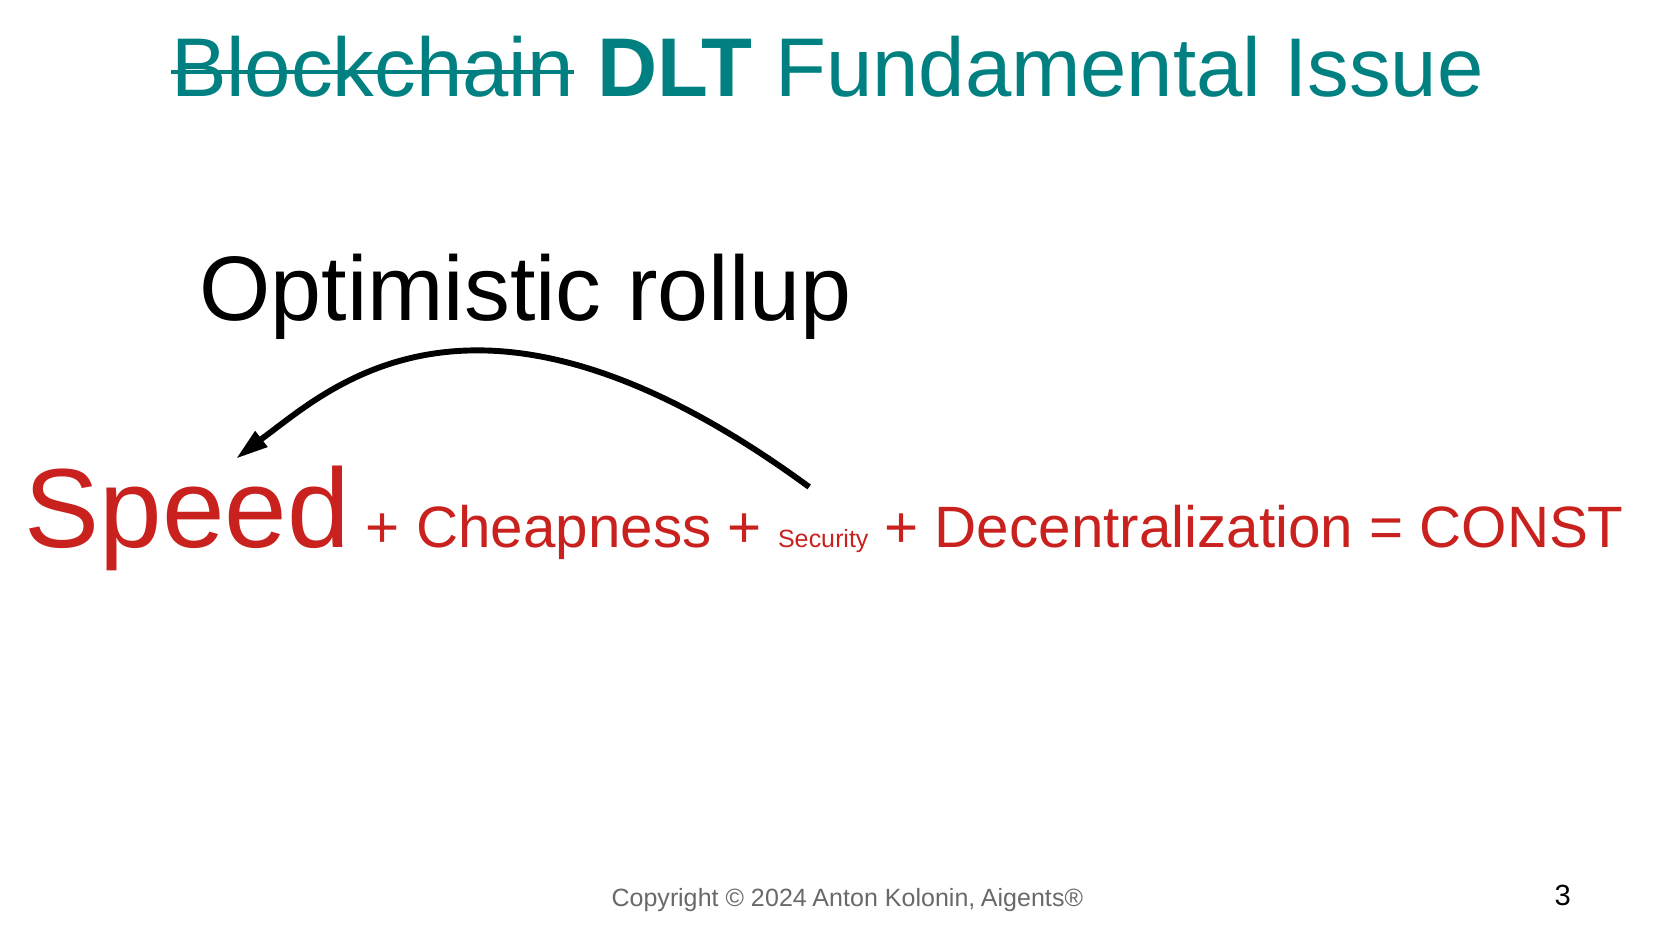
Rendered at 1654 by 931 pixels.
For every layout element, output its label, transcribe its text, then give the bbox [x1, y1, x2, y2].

text_box Blockchain DLT Fundamental Issue [0, 0, 1630, 135]
text_box Optimistic rollup [184, 229, 868, 348]
text_box Speed + Cheapness + Security + Decentralization = CONST [9, 438, 1654, 579]
